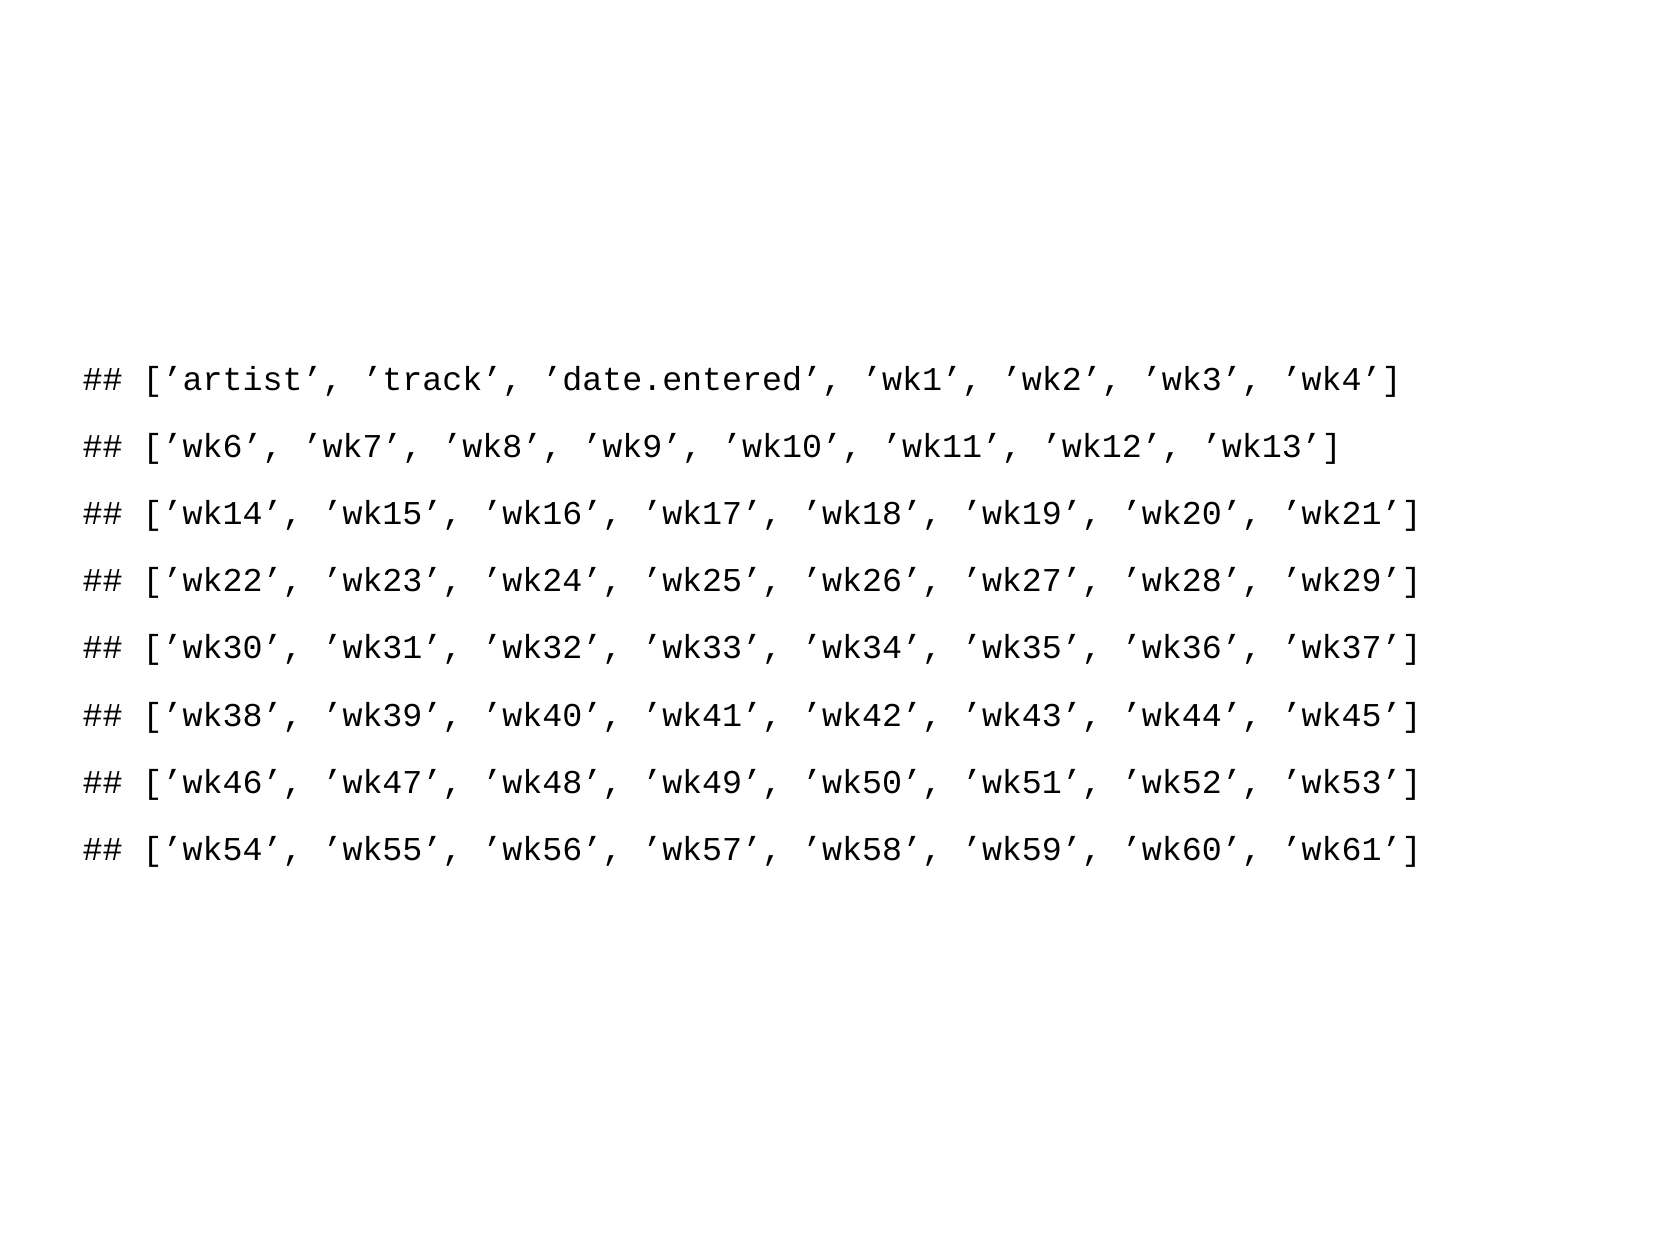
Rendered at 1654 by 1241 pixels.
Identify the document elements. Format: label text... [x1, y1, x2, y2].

list ## [’artist’, ’track’, ’date.entered’, ’wk1’, ’wk2’, ’wk3’, ’wk4’] ## [’wk6’, ’wk7’, ’wk8’, ’wk9’, ’wk10’, ’wk11’, ’wk12’, ’wk13’] ## [’wk14’, ’wk15’, ’wk16’, ’wk17’, ’wk18’, ’wk19’, ’wk20’, ’wk21’] ## [’wk22’, ’wk23’, ’wk24’, ’wk25’, ’wk26’, ’wk27’, ’wk28’, ’wk29’] ## [’wk30’, ’wk31’, ’wk32’, ’wk33’, ’wk34’, ’wk35’, ’wk36’, ’wk37’] ## [’wk38’, ’wk39’, ’wk40’, ’wk41’, ’wk42’, ’wk43’, ’wk44’, ’wk45’] ## [’wk46’, ’wk47’, ’wk48’, ’wk49’, ’wk50’, ’wk51’, ’wk52’, ’wk53’] ## [’wk54’, ’wk55’, ’wk56’, ’wk57’, ’wk58’, ’wk59’, ’wk60’, ’wk61’] [82, 290, 1571, 1109]
